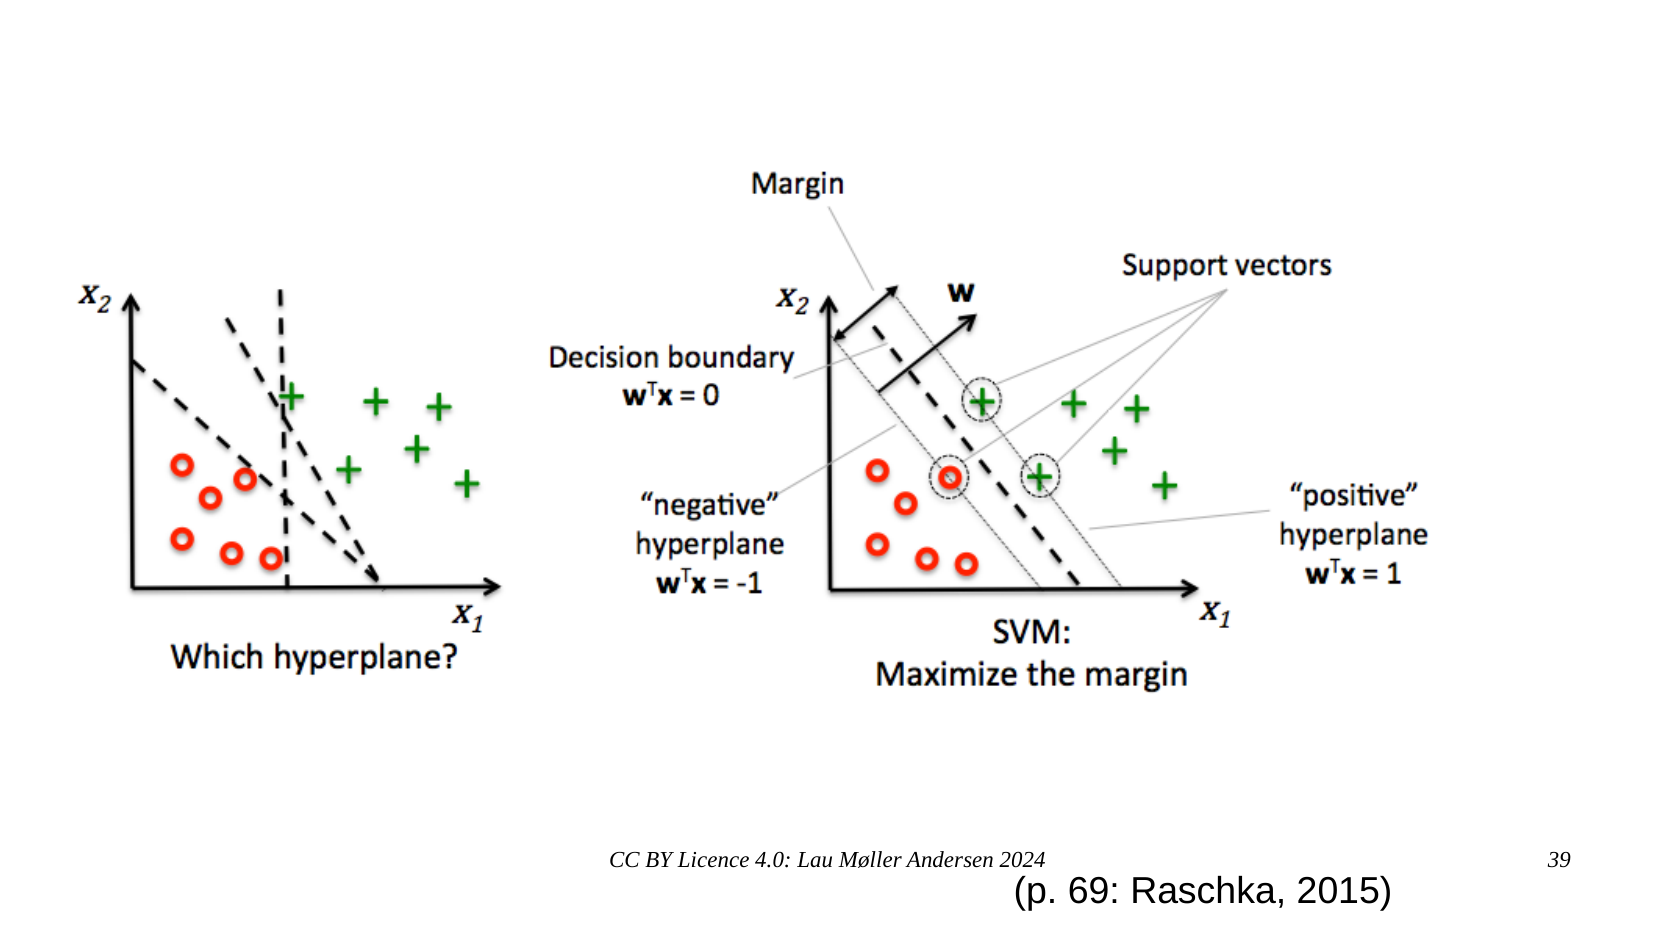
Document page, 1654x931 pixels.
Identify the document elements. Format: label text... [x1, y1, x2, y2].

text_box (p. 69: Raschka, 2015) [998, 862, 1524, 920]
picture [68, 136, 1454, 711]
